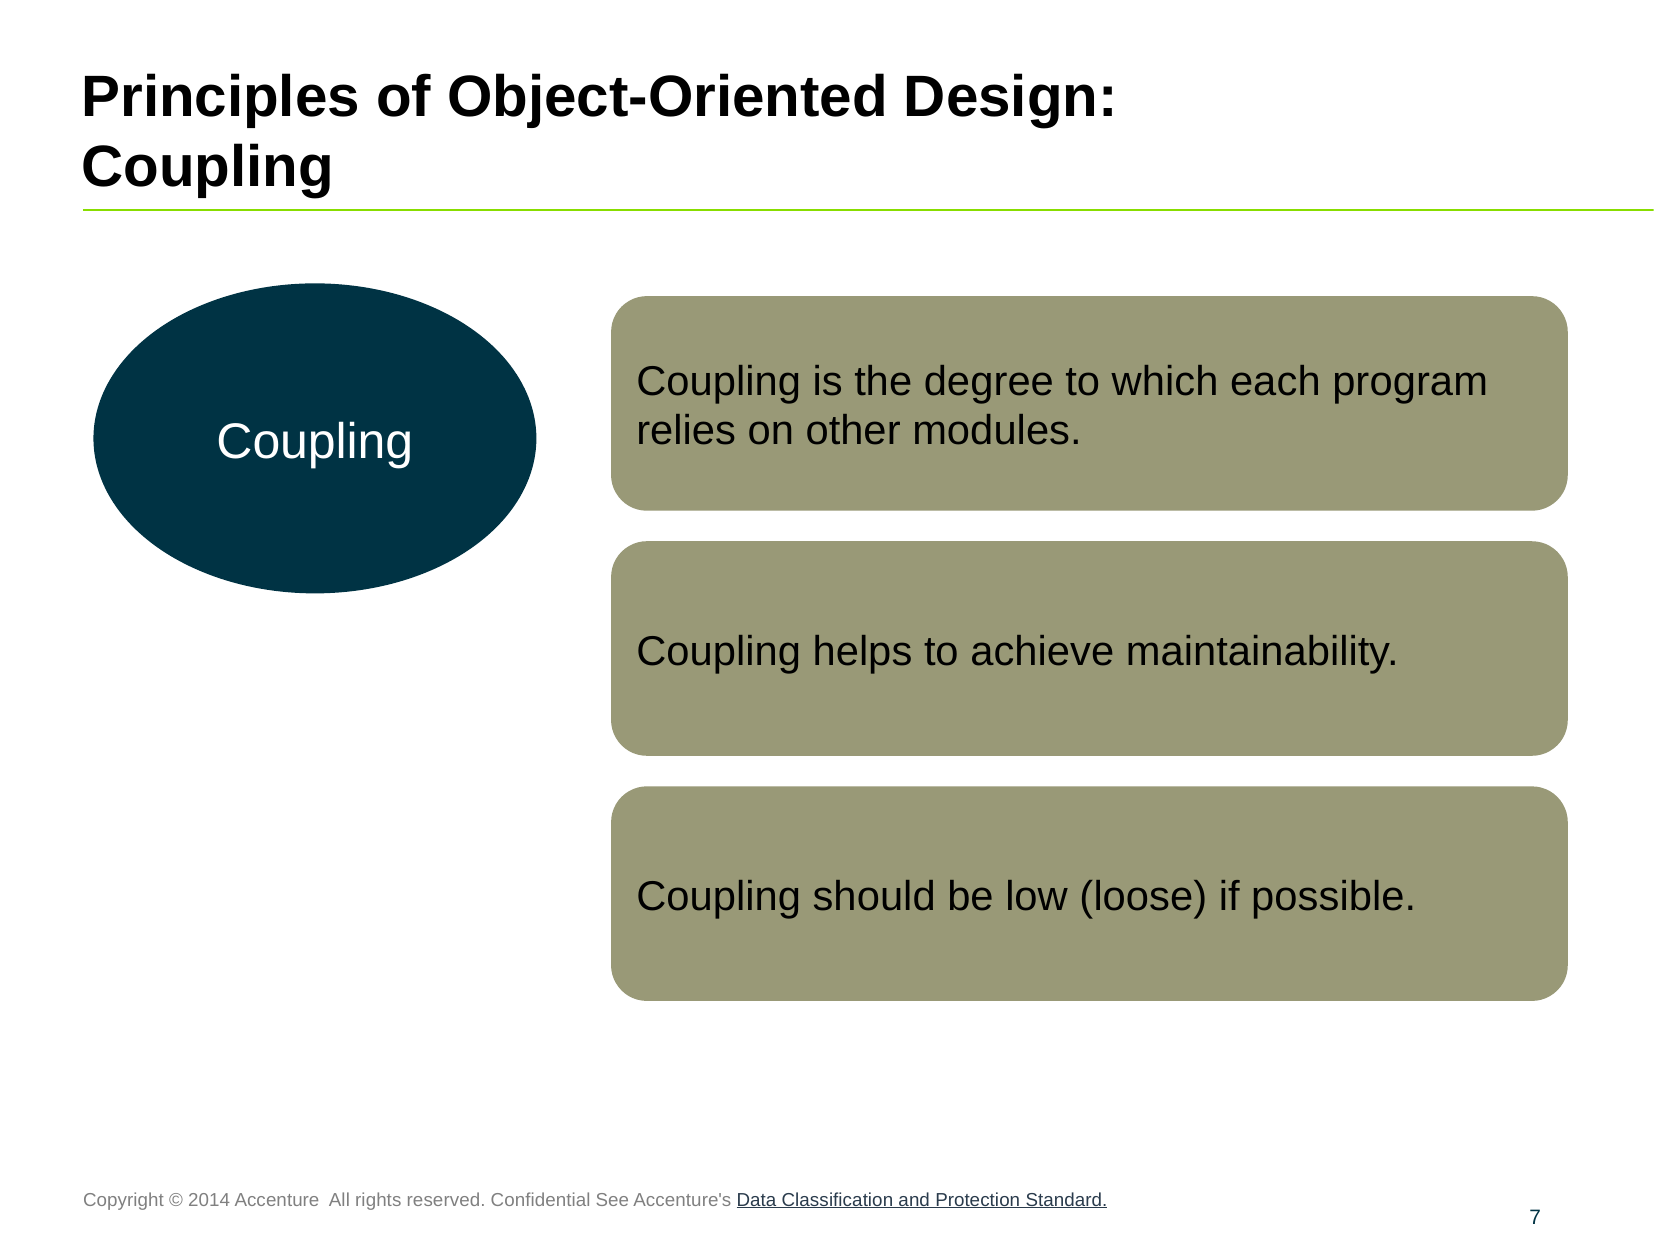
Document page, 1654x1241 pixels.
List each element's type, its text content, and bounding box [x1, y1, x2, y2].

text_box 7 [1529, 1182, 1645, 1229]
text_box Coupling should be low (loose) if possible. [611, 786, 1568, 1001]
text_box Coupling helps to achieve maintainability. [611, 541, 1568, 756]
title Principles of Object-Oriented Design: Coupling [81, 56, 1654, 199]
text_box Coupling [93, 283, 537, 594]
text_box Coupling is the degree to which each program relies on other modules. [611, 296, 1568, 511]
